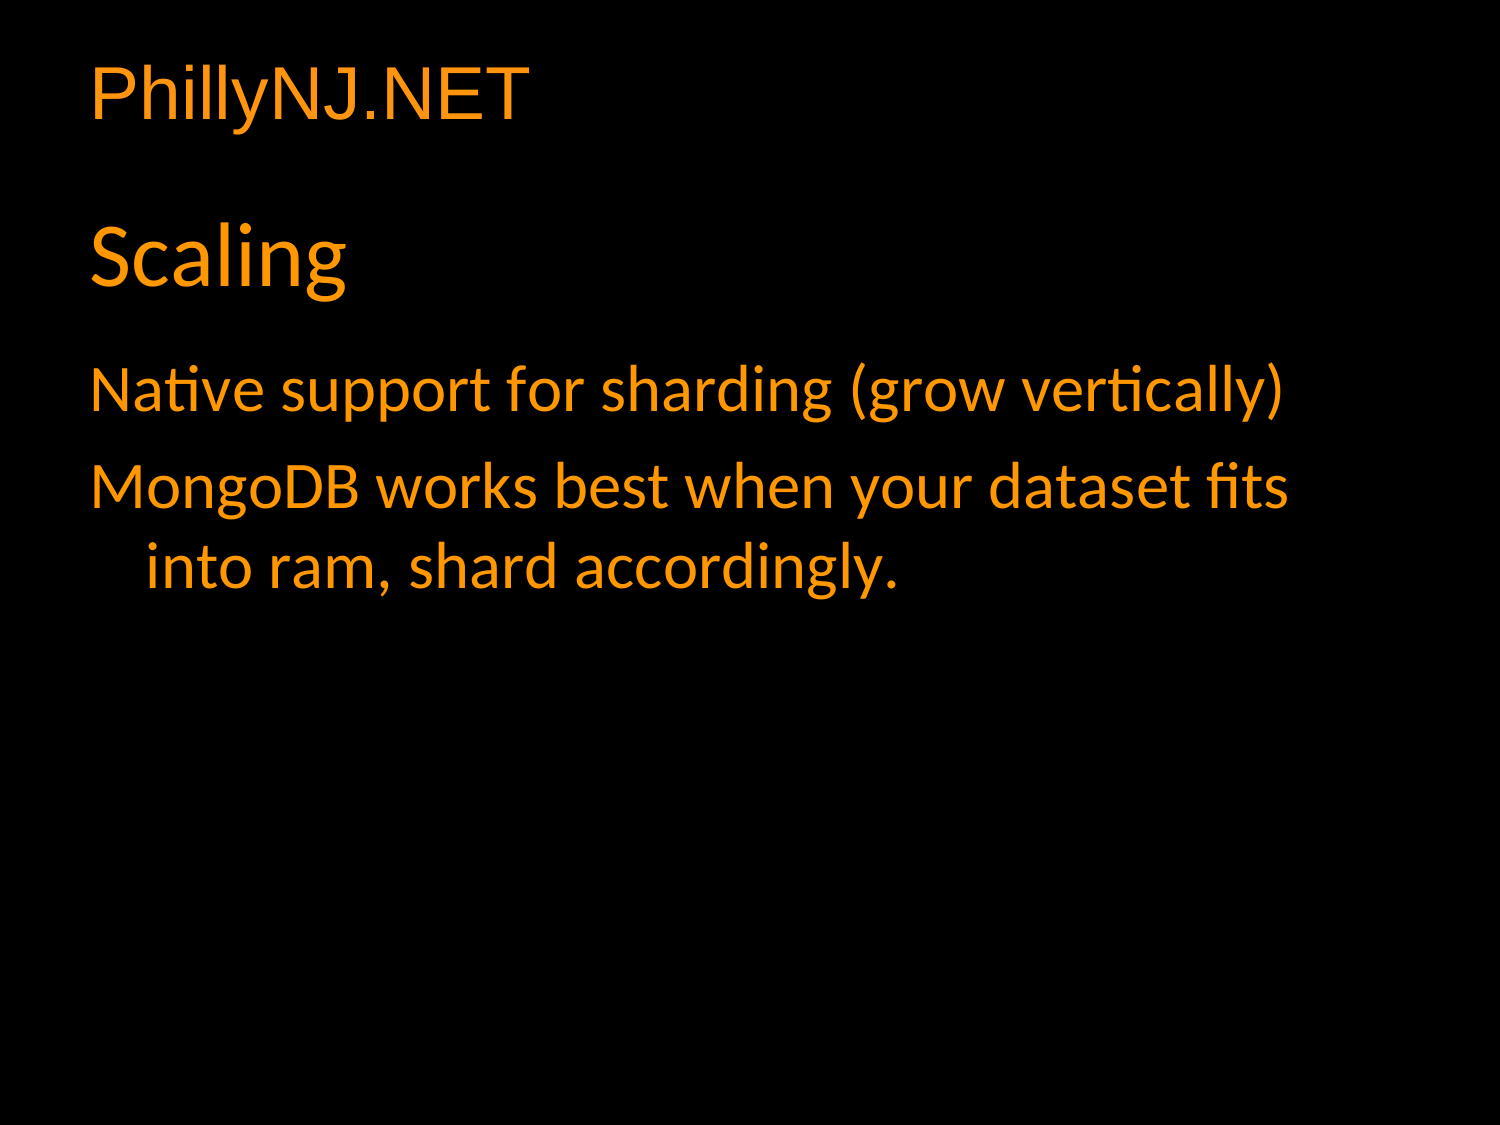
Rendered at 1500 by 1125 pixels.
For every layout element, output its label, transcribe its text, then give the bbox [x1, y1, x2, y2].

title Scaling [74, 132, 1425, 337]
list Native support for sharding (grow vertically) MongoDB works best when your dataset fits into ram, shard accordingly. [74, 337, 1425, 990]
